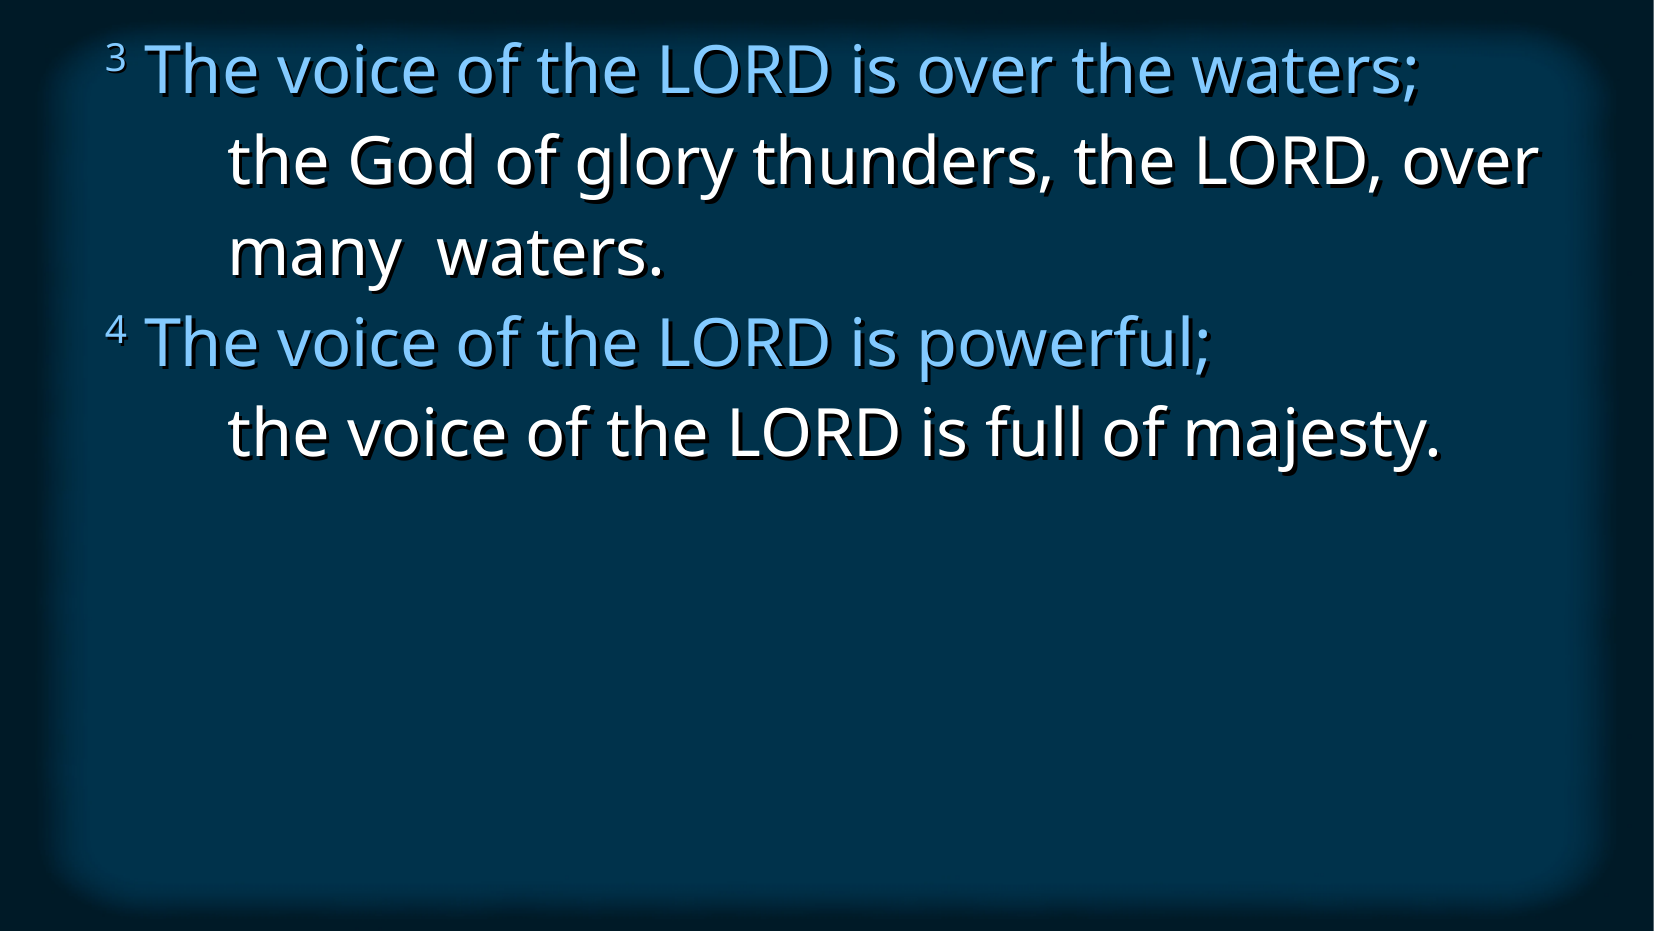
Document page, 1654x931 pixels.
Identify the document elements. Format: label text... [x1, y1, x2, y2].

picture [0, 0, 1654, 931]
text_box 3 The voice of the LORD is over the waters; the God of glory thunders, the LORD, over many waters. 4 The voice of the LORD is powerful; the voice of the LORD is full of majesty. [90, 15, 1591, 474]
